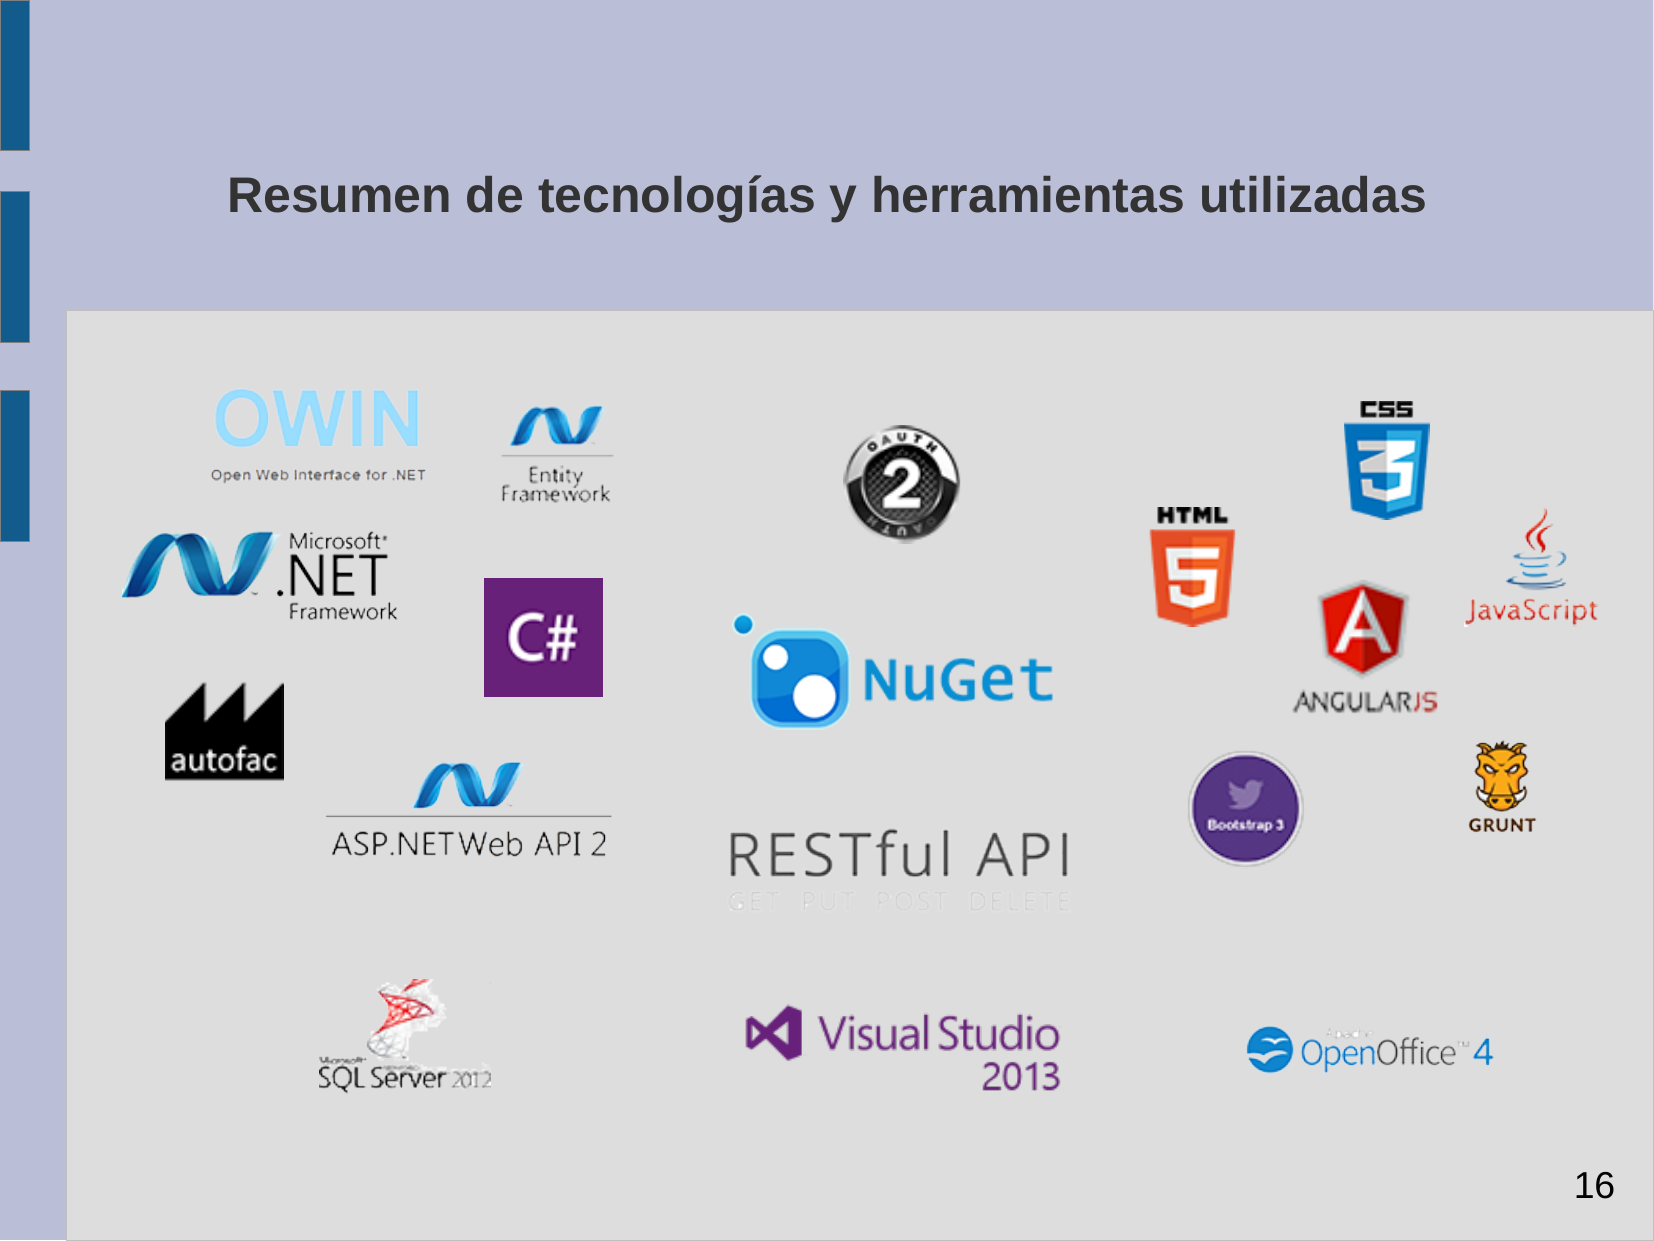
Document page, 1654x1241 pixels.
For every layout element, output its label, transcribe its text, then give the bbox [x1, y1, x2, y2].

picture [1344, 401, 1430, 520]
picture [122, 519, 414, 639]
picture [1202, 992, 1548, 1111]
picture [1452, 732, 1550, 851]
picture [1290, 572, 1441, 722]
picture [732, 613, 1058, 733]
picture [499, 394, 619, 514]
picture [484, 578, 603, 697]
picture [743, 992, 1070, 1115]
picture [1133, 507, 1253, 627]
picture [1464, 507, 1609, 627]
picture [165, 672, 284, 792]
picture [319, 979, 491, 1099]
picture [843, 425, 963, 544]
picture [714, 814, 1082, 934]
title Resumen de tecnologías y herramientas utilizadas [121, 91, 1534, 299]
picture [323, 744, 615, 863]
text_box <número> [973, 1157, 1631, 1229]
picture [198, 377, 438, 497]
picture [1186, 749, 1306, 869]
